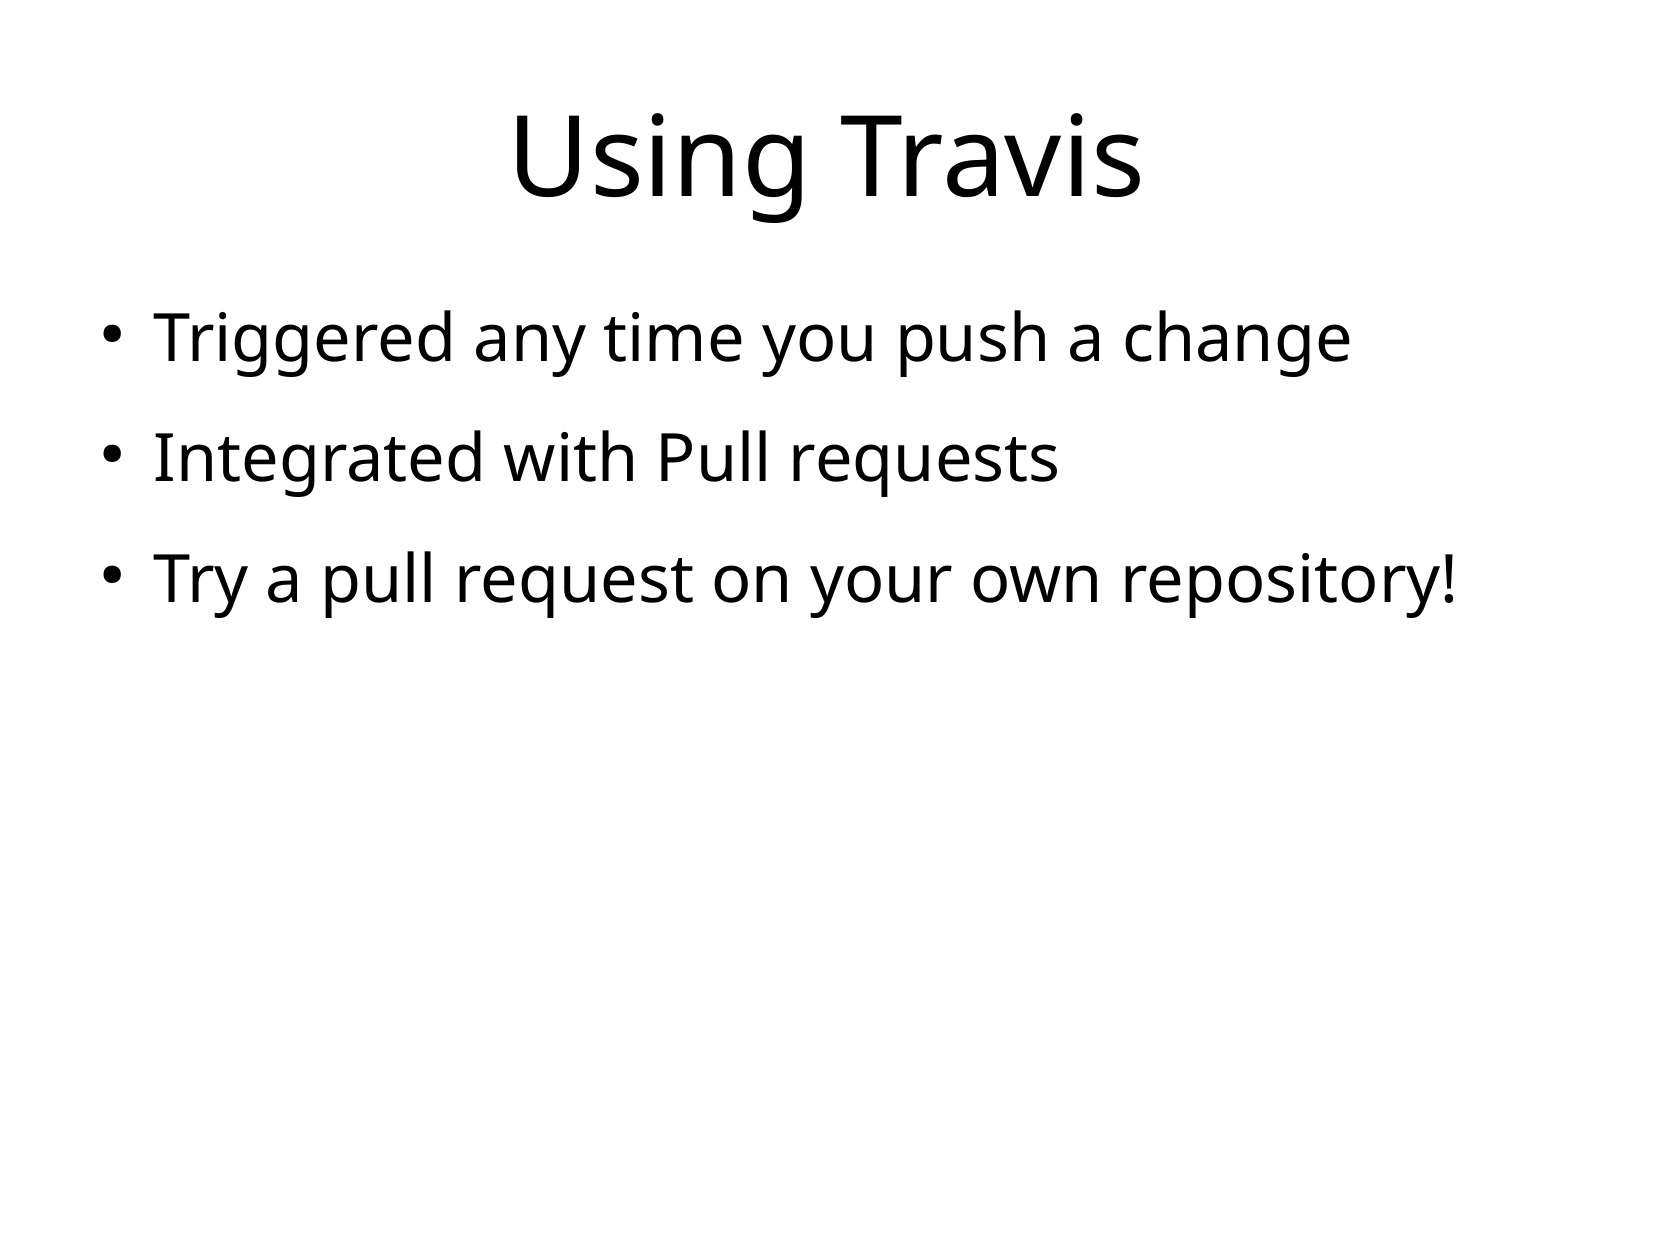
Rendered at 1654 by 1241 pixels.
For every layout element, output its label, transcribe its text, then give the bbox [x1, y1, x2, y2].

title Using Travis [82, 49, 1571, 257]
list Triggered any time you push a change Integrated with Pull requests Try a pull request on your own repository! [82, 290, 1571, 1010]
